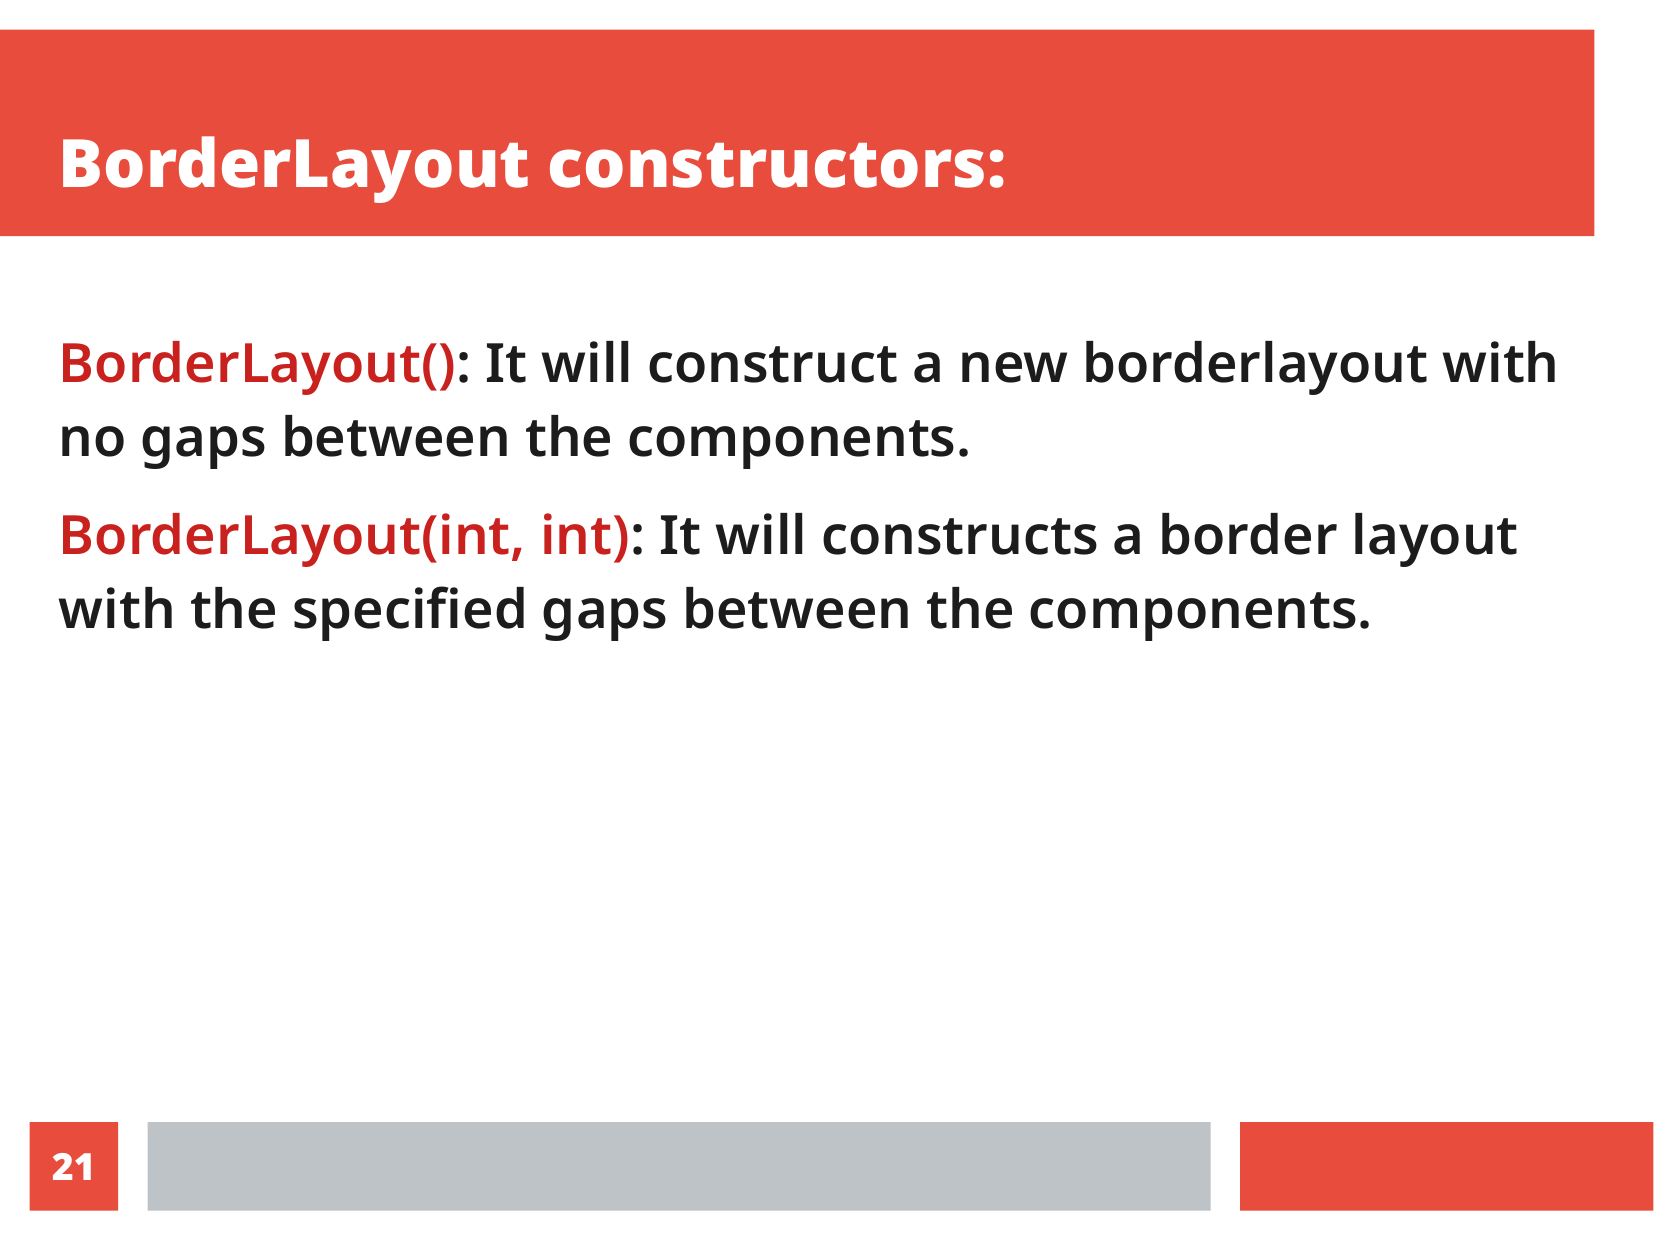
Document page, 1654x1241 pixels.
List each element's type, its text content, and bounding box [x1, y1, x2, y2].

list BorderLayout(): It will construct a new borderlayout with no gaps between the components. BorderLayout(int, int): It will constructs a border layout with the specified gaps between the components. [59, 324, 1565, 1093]
title BorderLayout constructors: [59, 59, 1595, 207]
